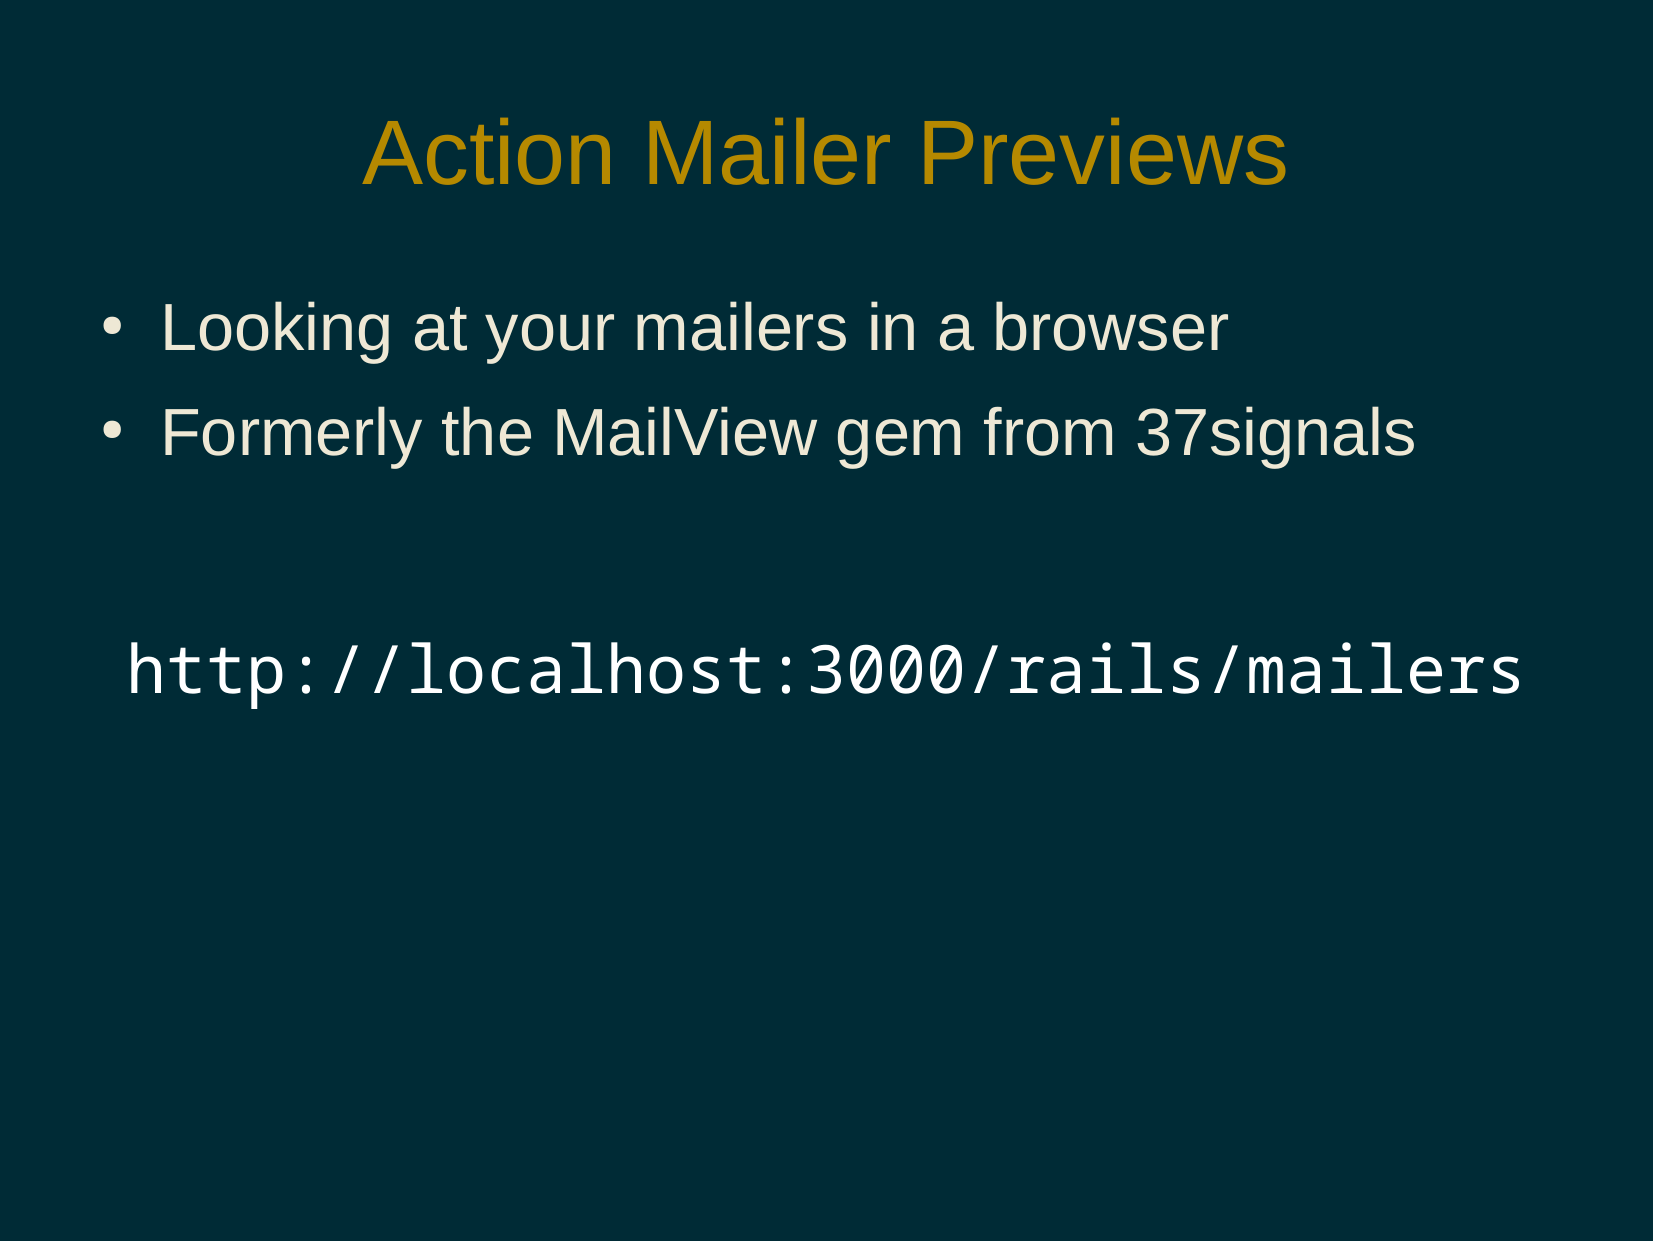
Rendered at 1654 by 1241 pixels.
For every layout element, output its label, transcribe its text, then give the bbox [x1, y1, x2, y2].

list Looking at your mailers in a browser Formerly the MailView gem from 37signals [82, 290, 1571, 1010]
title Action Mailer Previews [82, 49, 1571, 257]
text_box http://localhost:3000/rails/mailers [111, 615, 1542, 714]
